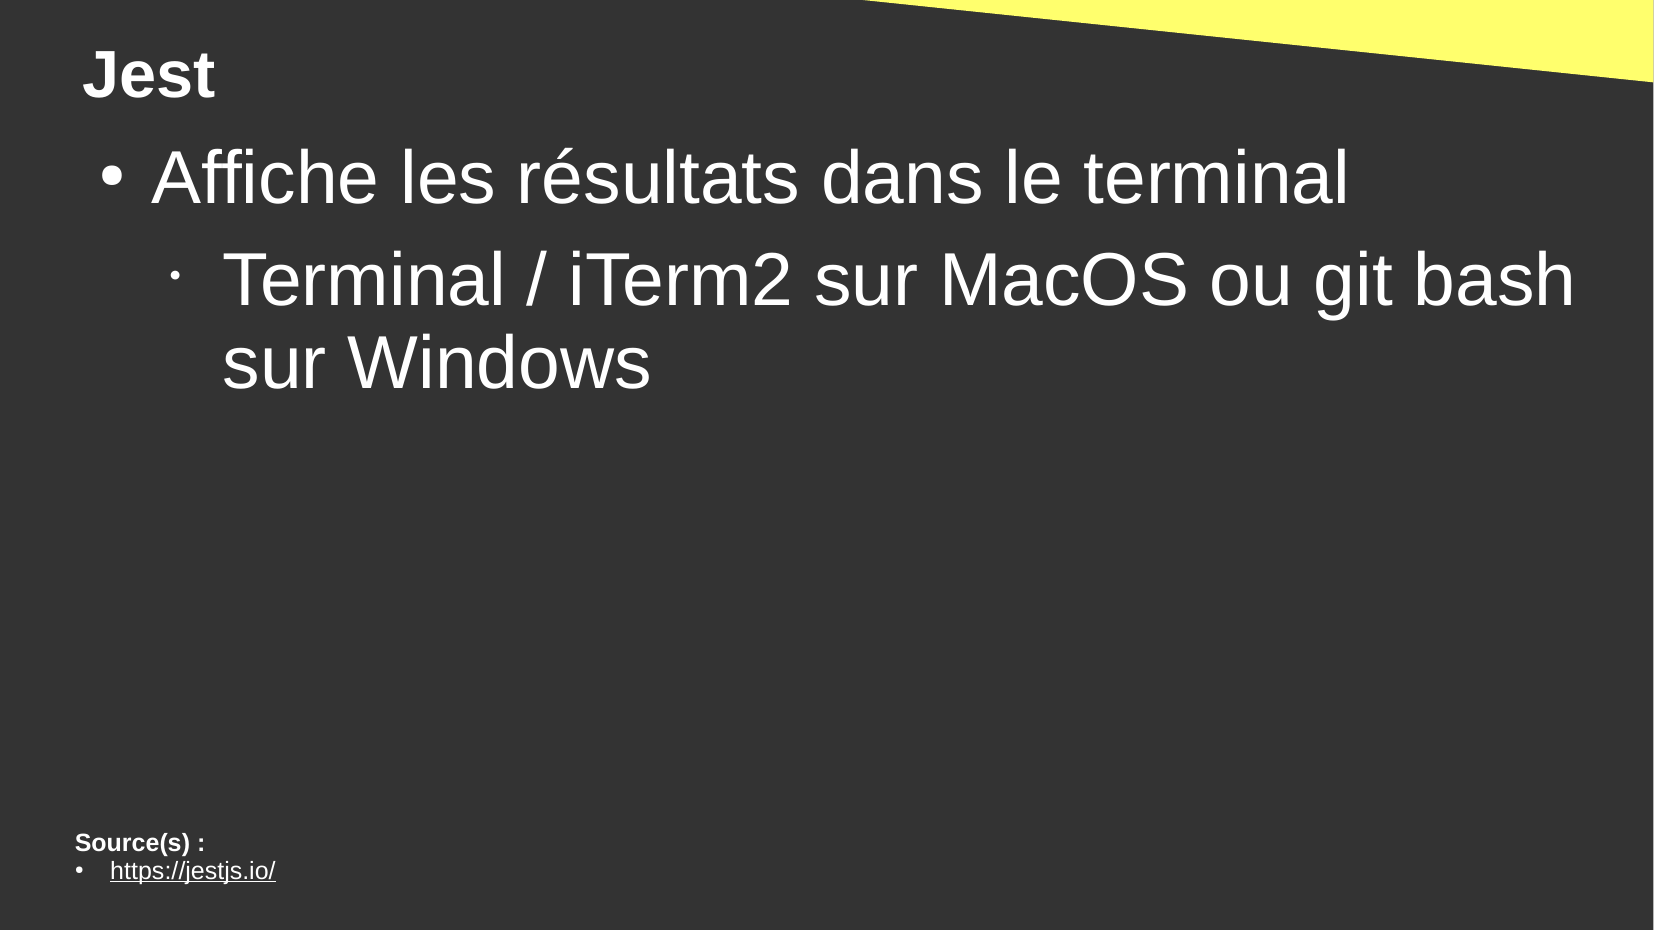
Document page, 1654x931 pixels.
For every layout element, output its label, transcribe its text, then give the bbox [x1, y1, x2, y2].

title Jest [82, 37, 1571, 114]
list Affiche les résultats dans le terminal Terminal / iTerm2 sur MacOS ou git bash sur Windows [80, 135, 1619, 721]
text_box Source(s) : https://jestjs.io/ [59, 821, 1546, 906]
text_box [862, 0, 1654, 83]
